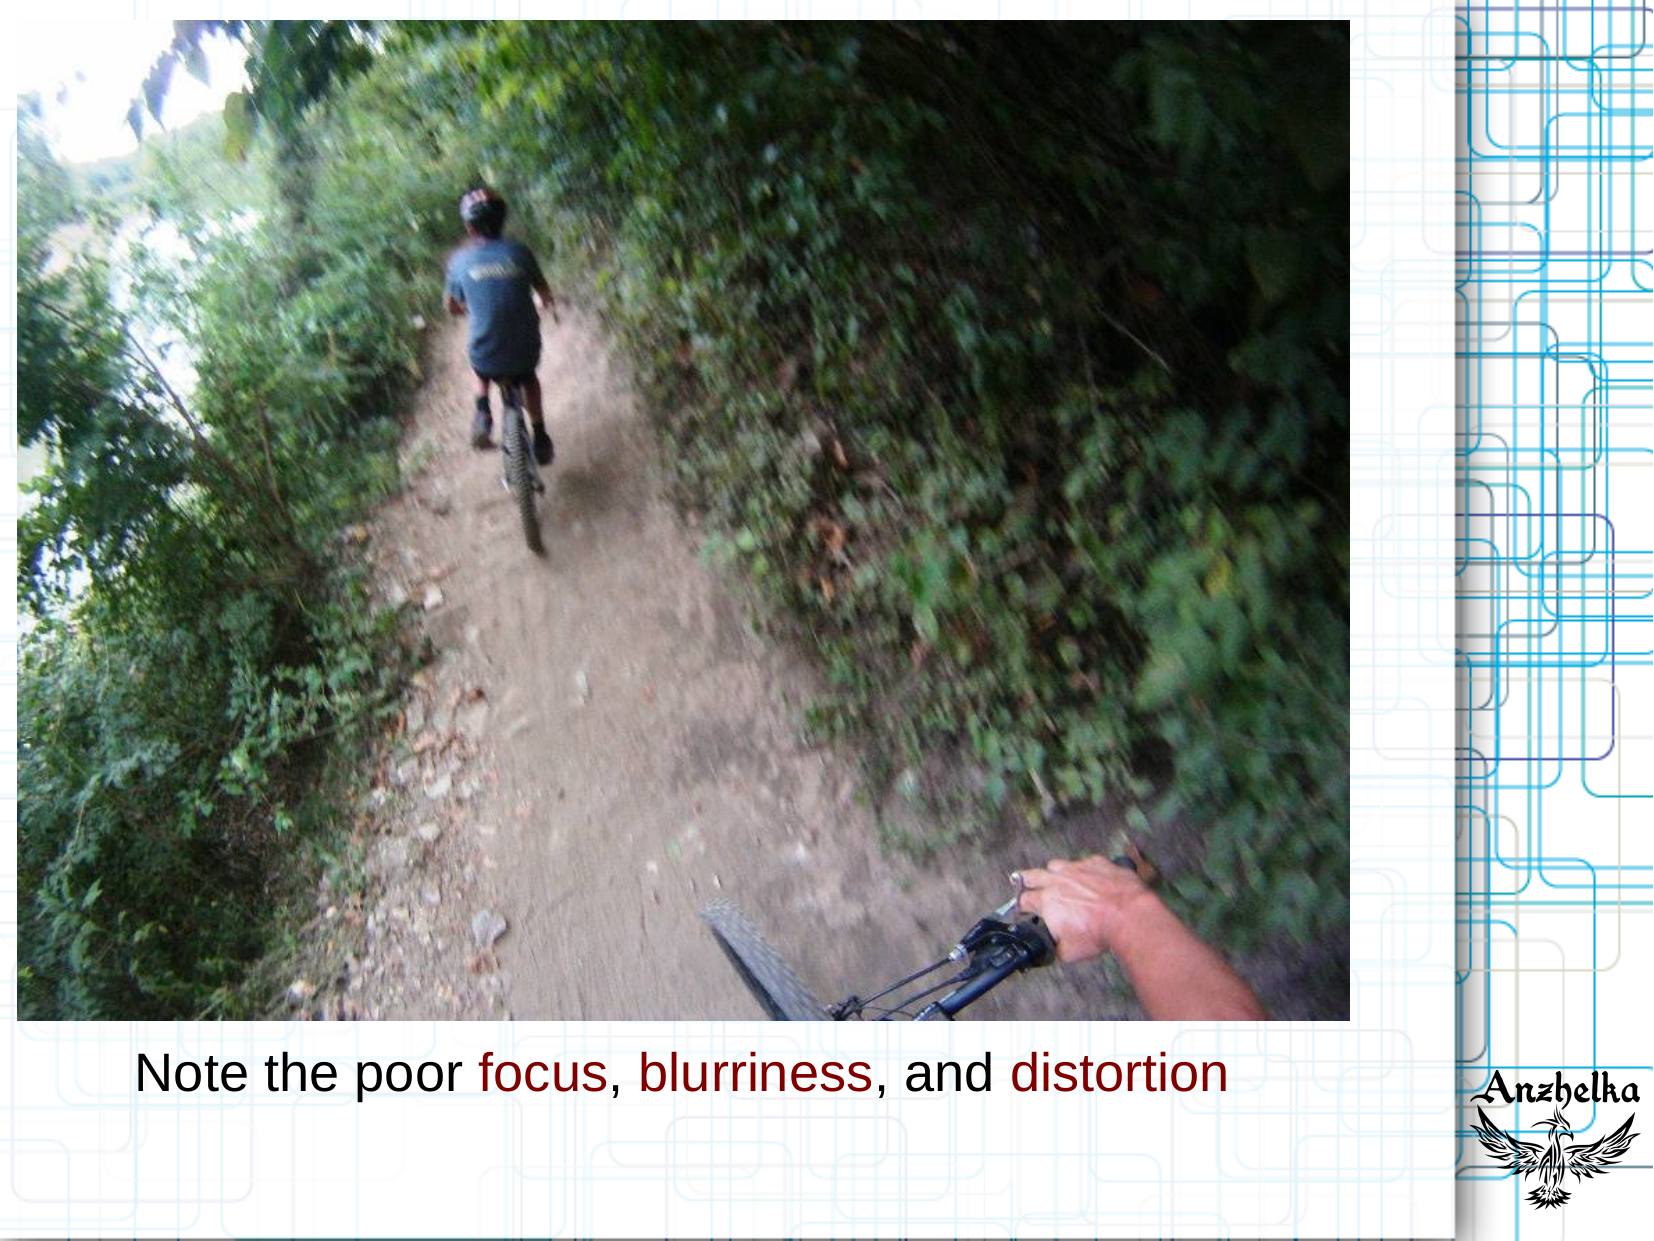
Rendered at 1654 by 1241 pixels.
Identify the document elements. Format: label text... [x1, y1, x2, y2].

text_box Note the poor focus, blurriness, and distortion [119, 1034, 1425, 1111]
picture [0, 0, 1654, 1241]
